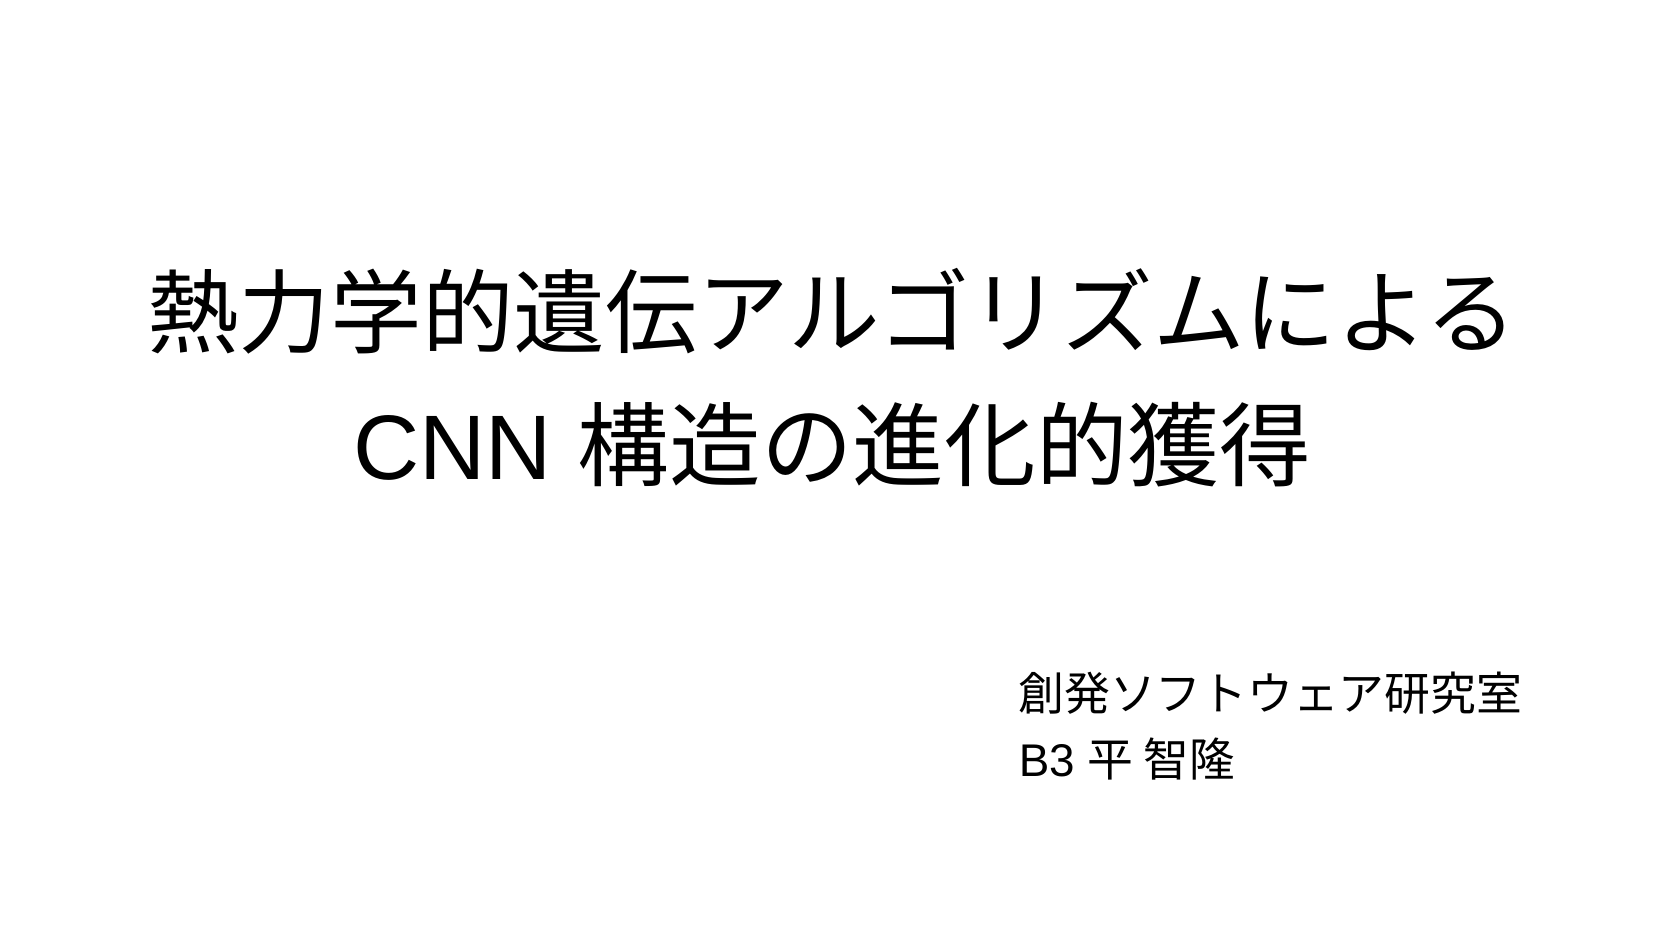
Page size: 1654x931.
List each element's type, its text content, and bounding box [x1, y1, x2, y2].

text_box 創発ソフトウェア研究室 B3 平 智隆 [1003, 649, 1595, 864]
title 熱力学的遺伝アルゴリズムによる CNN 構造の進化的獲得 [88, 239, 1577, 506]
